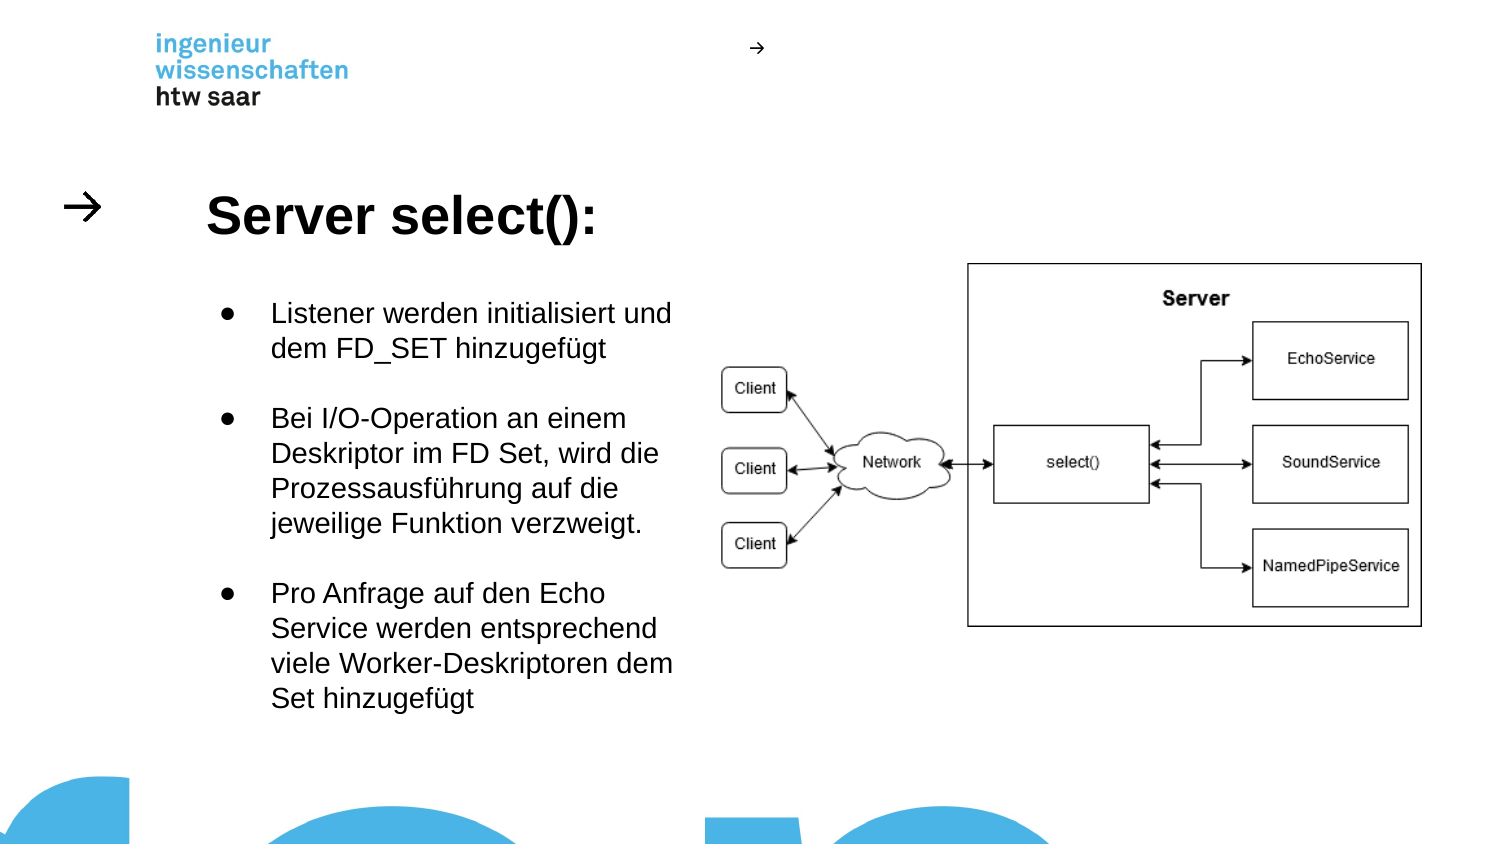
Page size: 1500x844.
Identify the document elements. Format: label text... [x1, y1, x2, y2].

text_box Listener werden initialisiert und dem FD_SET hinzugefügt Bei I/O-Operation an einem Deskriptor im FD Set, wird die Prozessausführung auf die jeweilige Funktion verzweigt. Pro Anfrage auf den Echo Service werden entsprechend viele Worker-Deskriptoren dem Set hinzugefügt [180, 279, 726, 669]
picture [0, 0, 1422, 844]
title Server select(): [200, 174, 1271, 264]
